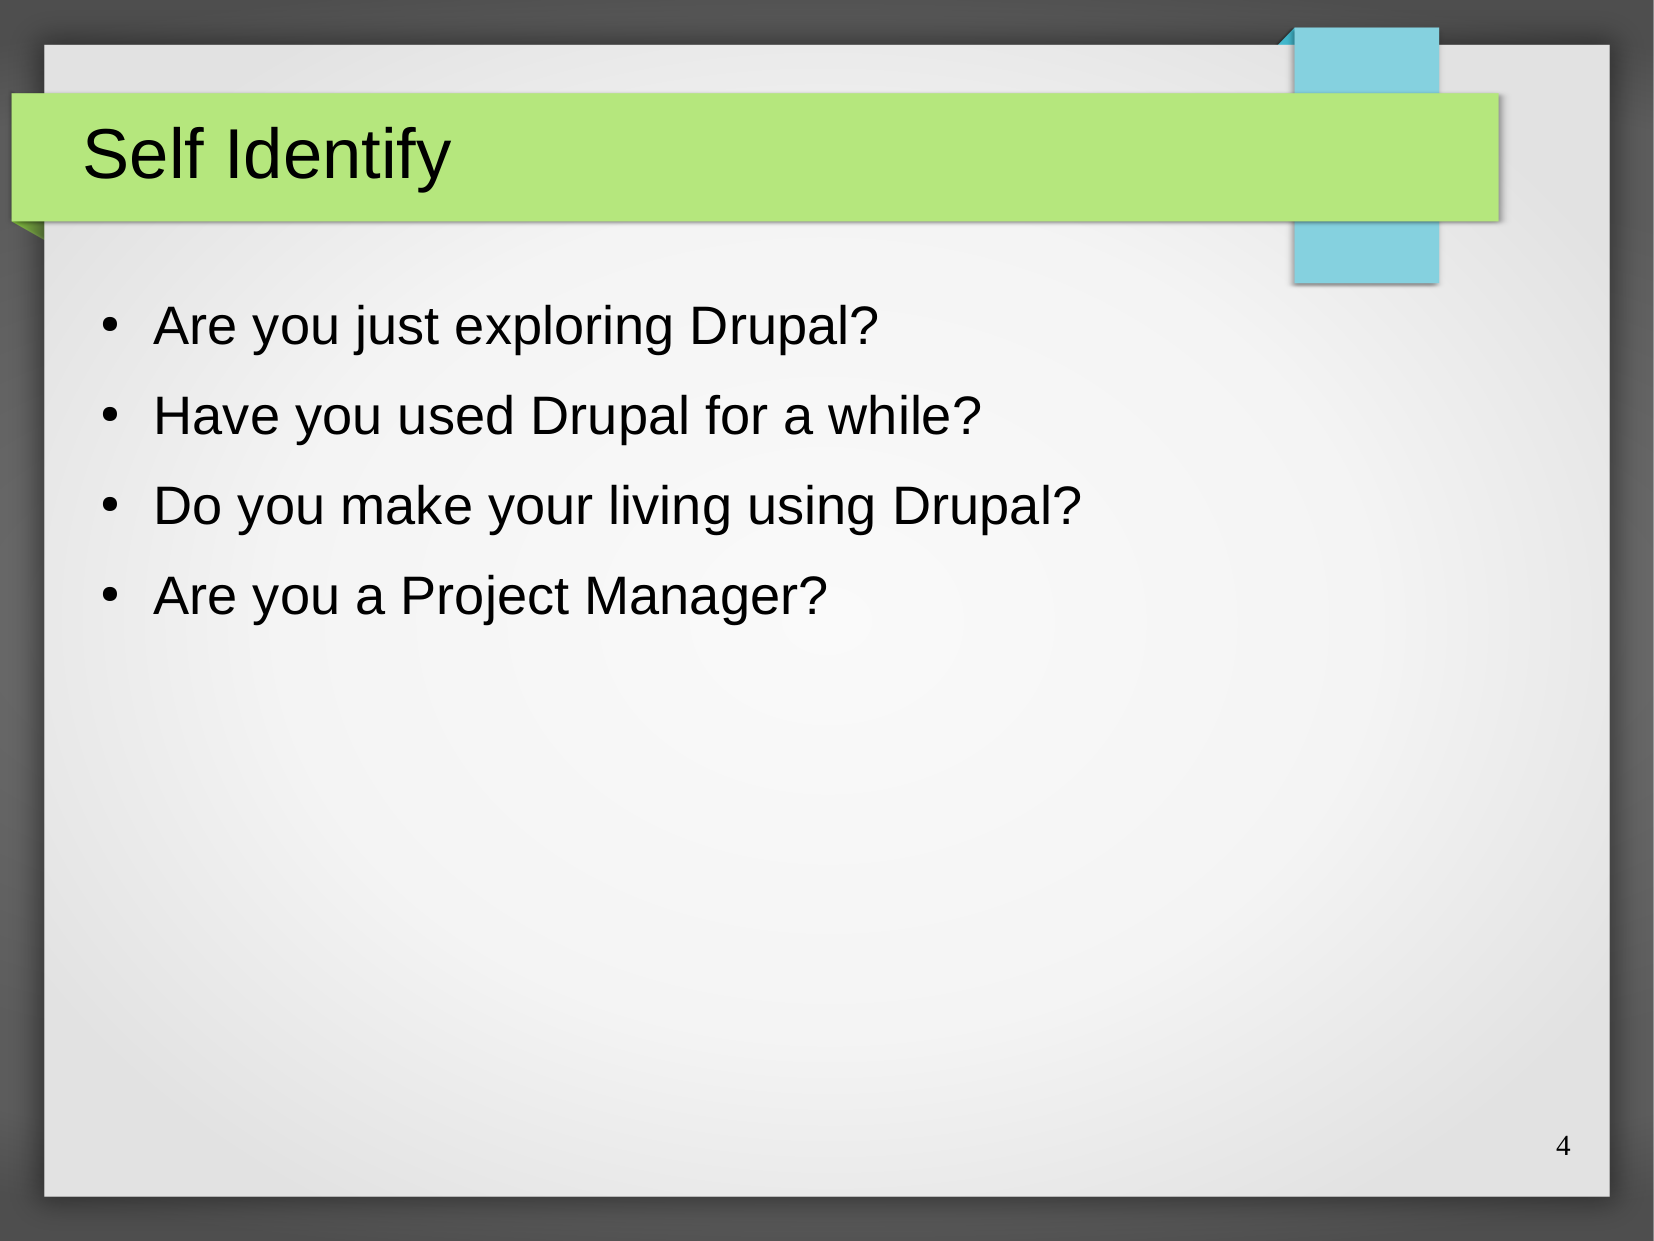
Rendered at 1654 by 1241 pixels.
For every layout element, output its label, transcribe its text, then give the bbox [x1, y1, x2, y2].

list Are you just exploring Drupal? Have you used Drupal for a while? Do you make your living using Drupal? Are you a Project Manager? [82, 295, 1571, 1015]
title Self Identify [82, 94, 1264, 213]
picture [0, 0, 1654, 1241]
